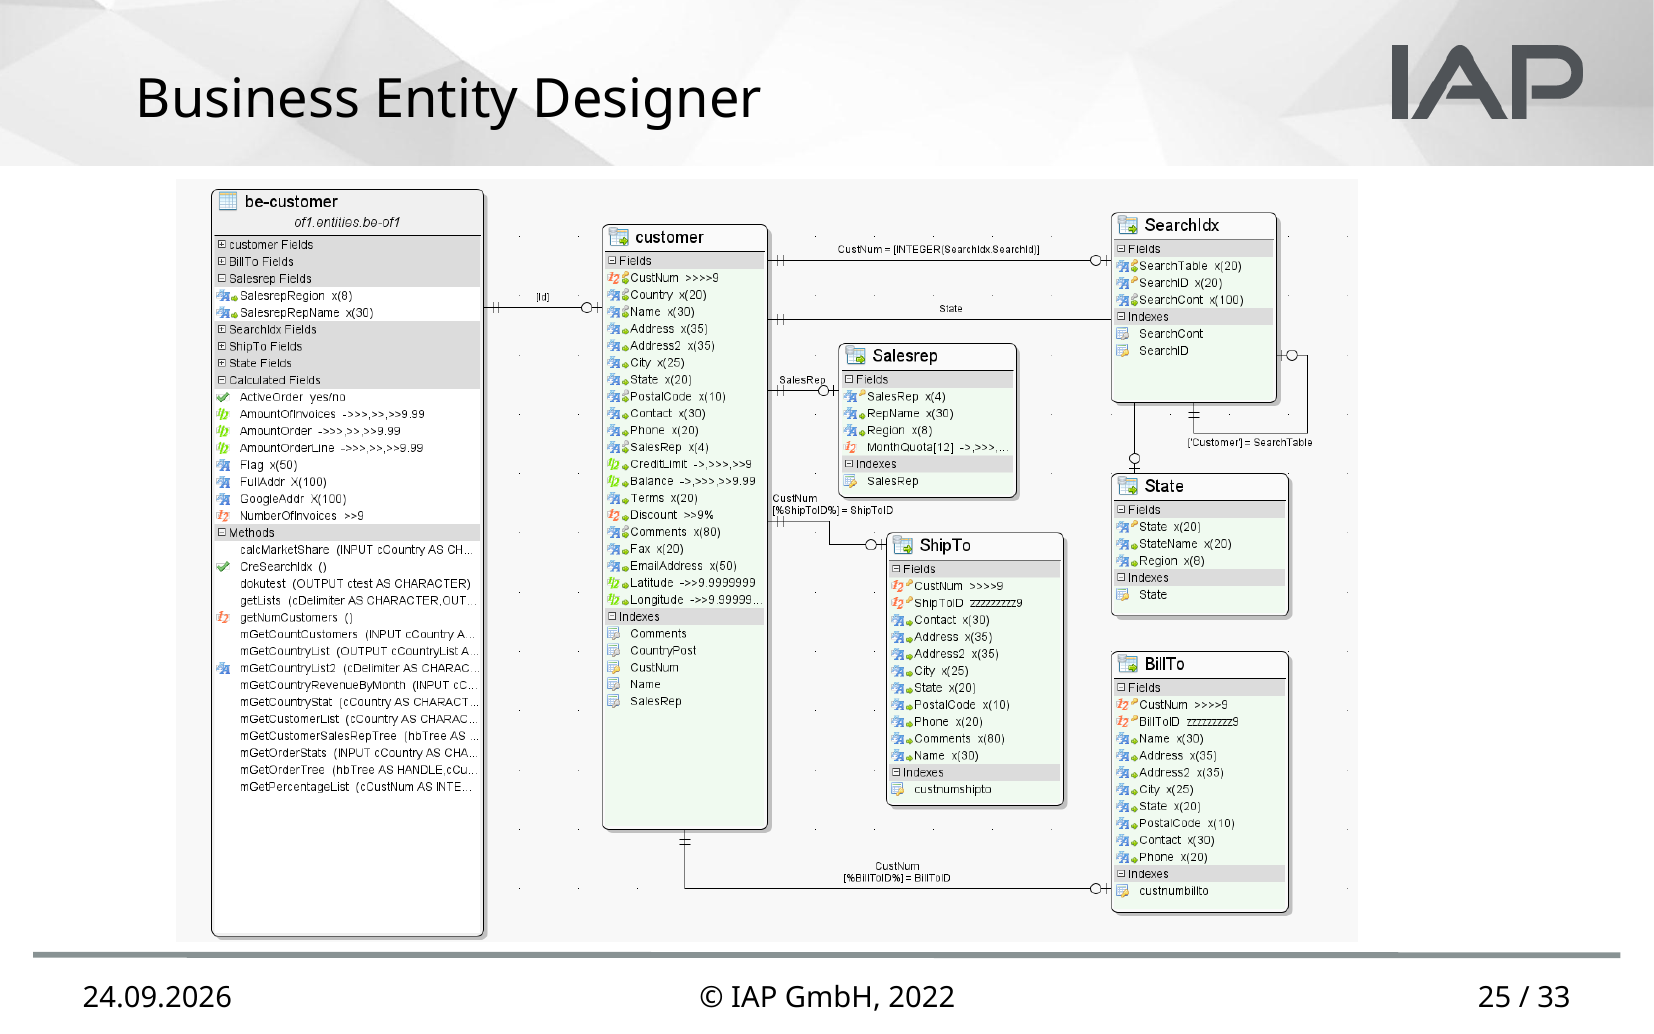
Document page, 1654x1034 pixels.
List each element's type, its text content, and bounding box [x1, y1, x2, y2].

picture [0, 0, 1654, 166]
text_box Business Entity Designer [135, 41, 1264, 151]
picture [176, 179, 1358, 942]
